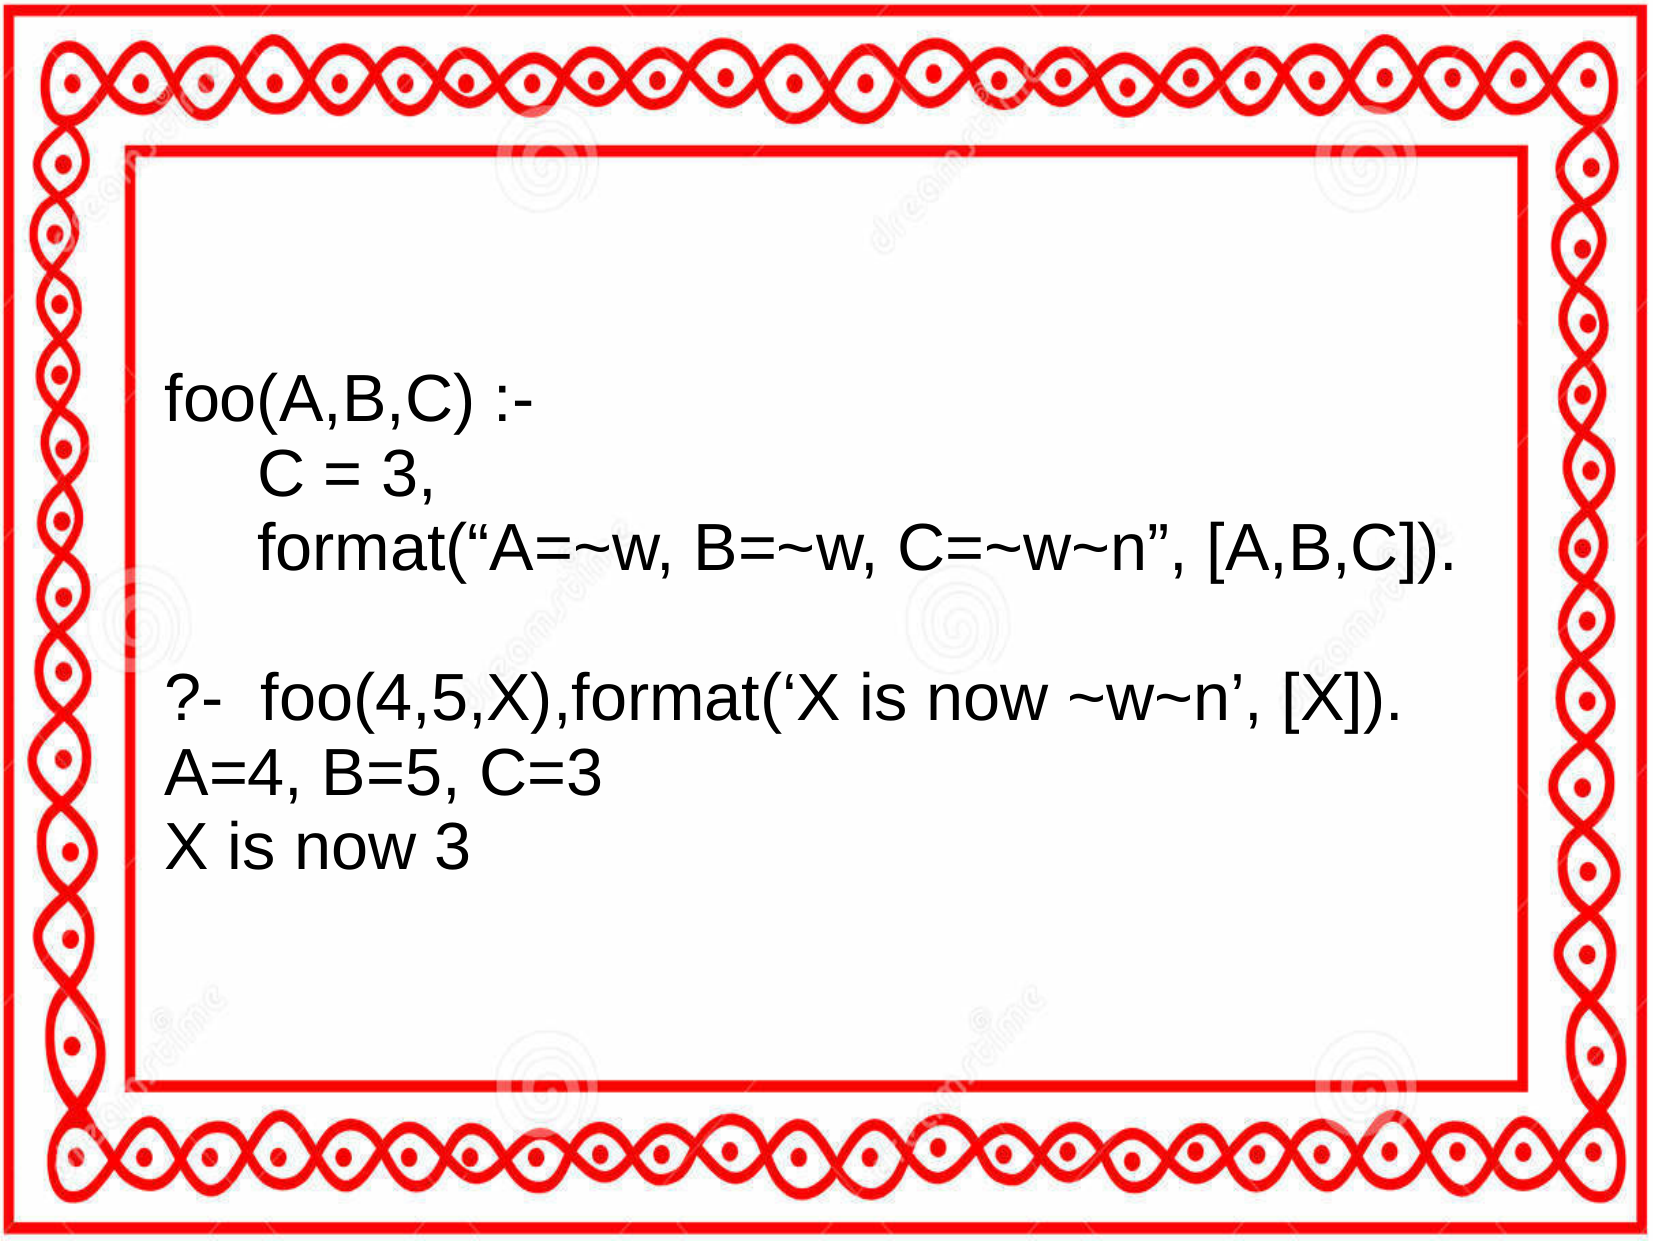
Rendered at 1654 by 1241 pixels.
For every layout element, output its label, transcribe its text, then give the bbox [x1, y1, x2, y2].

picture [0, 0, 1654, 1241]
subtitle foo(A,B,C) :- C = 3, format(“A=~w, B=~w, C=~w~n”, [A,B,C]). ?- foo(4,5,X),format(‘X is now ~w~n’, [X]). A=4, B=5, C=3 X is now 3 [164, 165, 1545, 1081]
